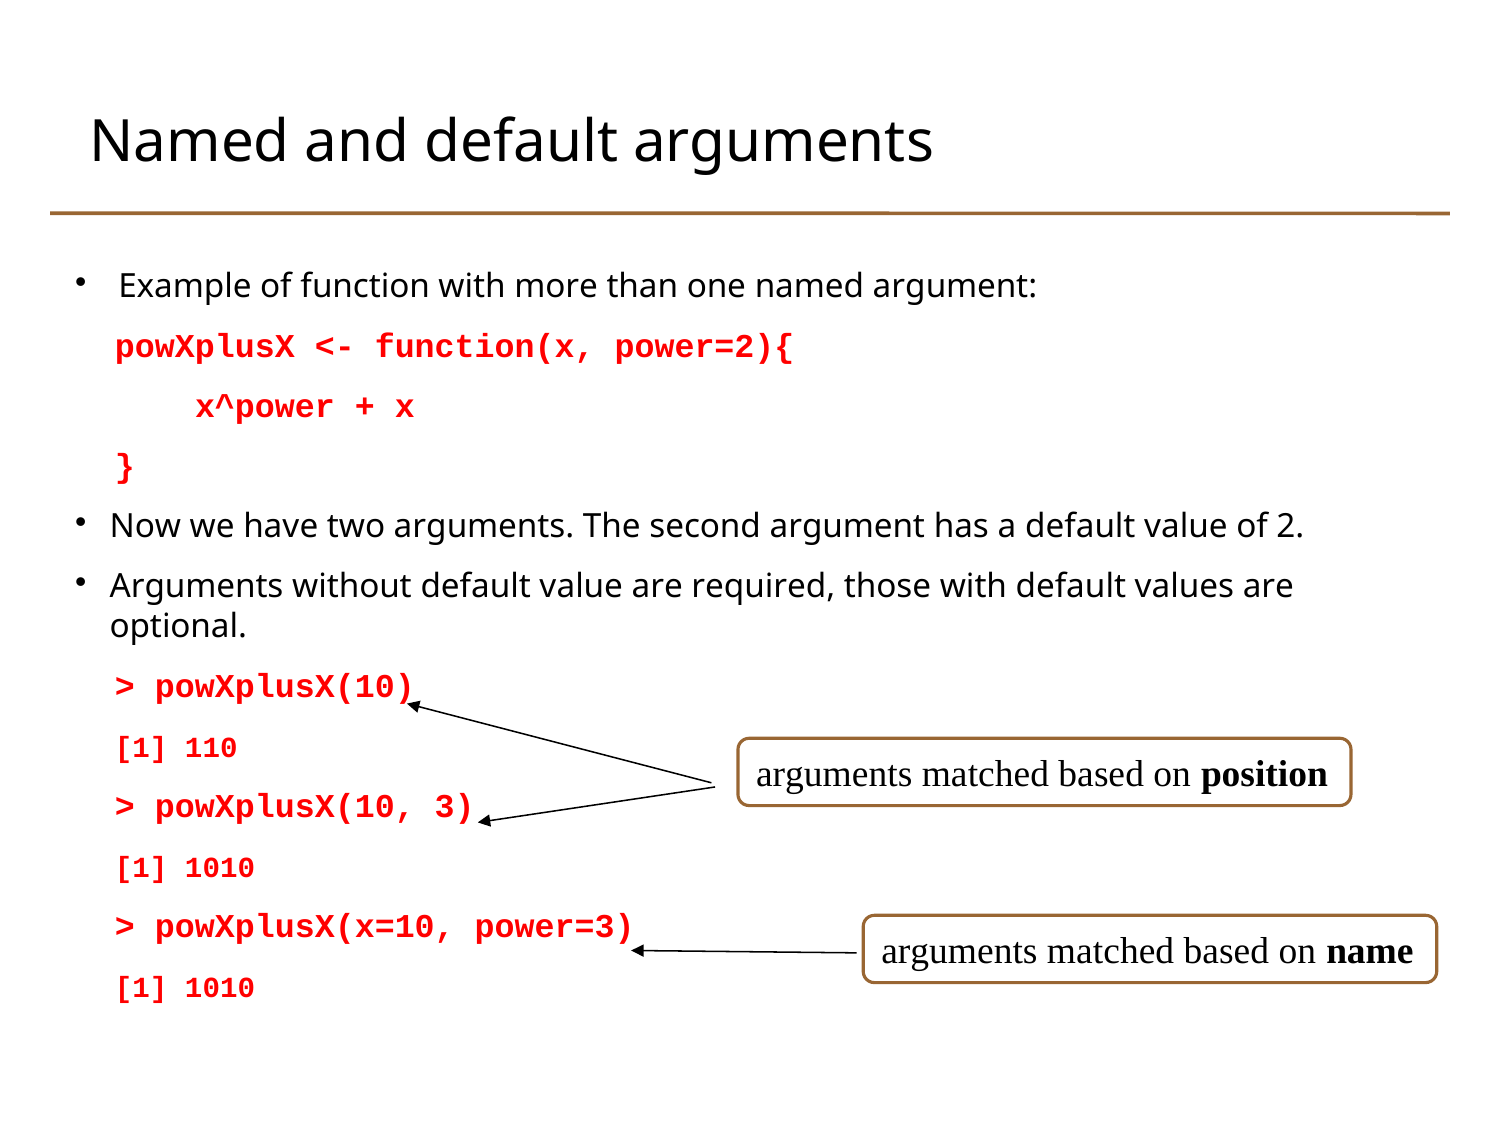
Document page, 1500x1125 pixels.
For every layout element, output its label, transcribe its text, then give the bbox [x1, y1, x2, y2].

text_box arguments matched based on name [863, 915, 1437, 983]
text_box Example of function with more than one named argument: powXplusX <- function(x, power=2){ x^power + x } Now we have two arguments. The second argument has a default value of 2. Arguments without default value are required, those with default values are optional. > powXplusX(10) [1] 110 > powXplusX(10, 3) [1] 1010 > powXplusX(x=10, power=3) [1] 1010 [74, 263, 1424, 1064]
text_box arguments matched based on position [737, 738, 1352, 806]
text_box Named and default arguments [74, 44, 1424, 232]
